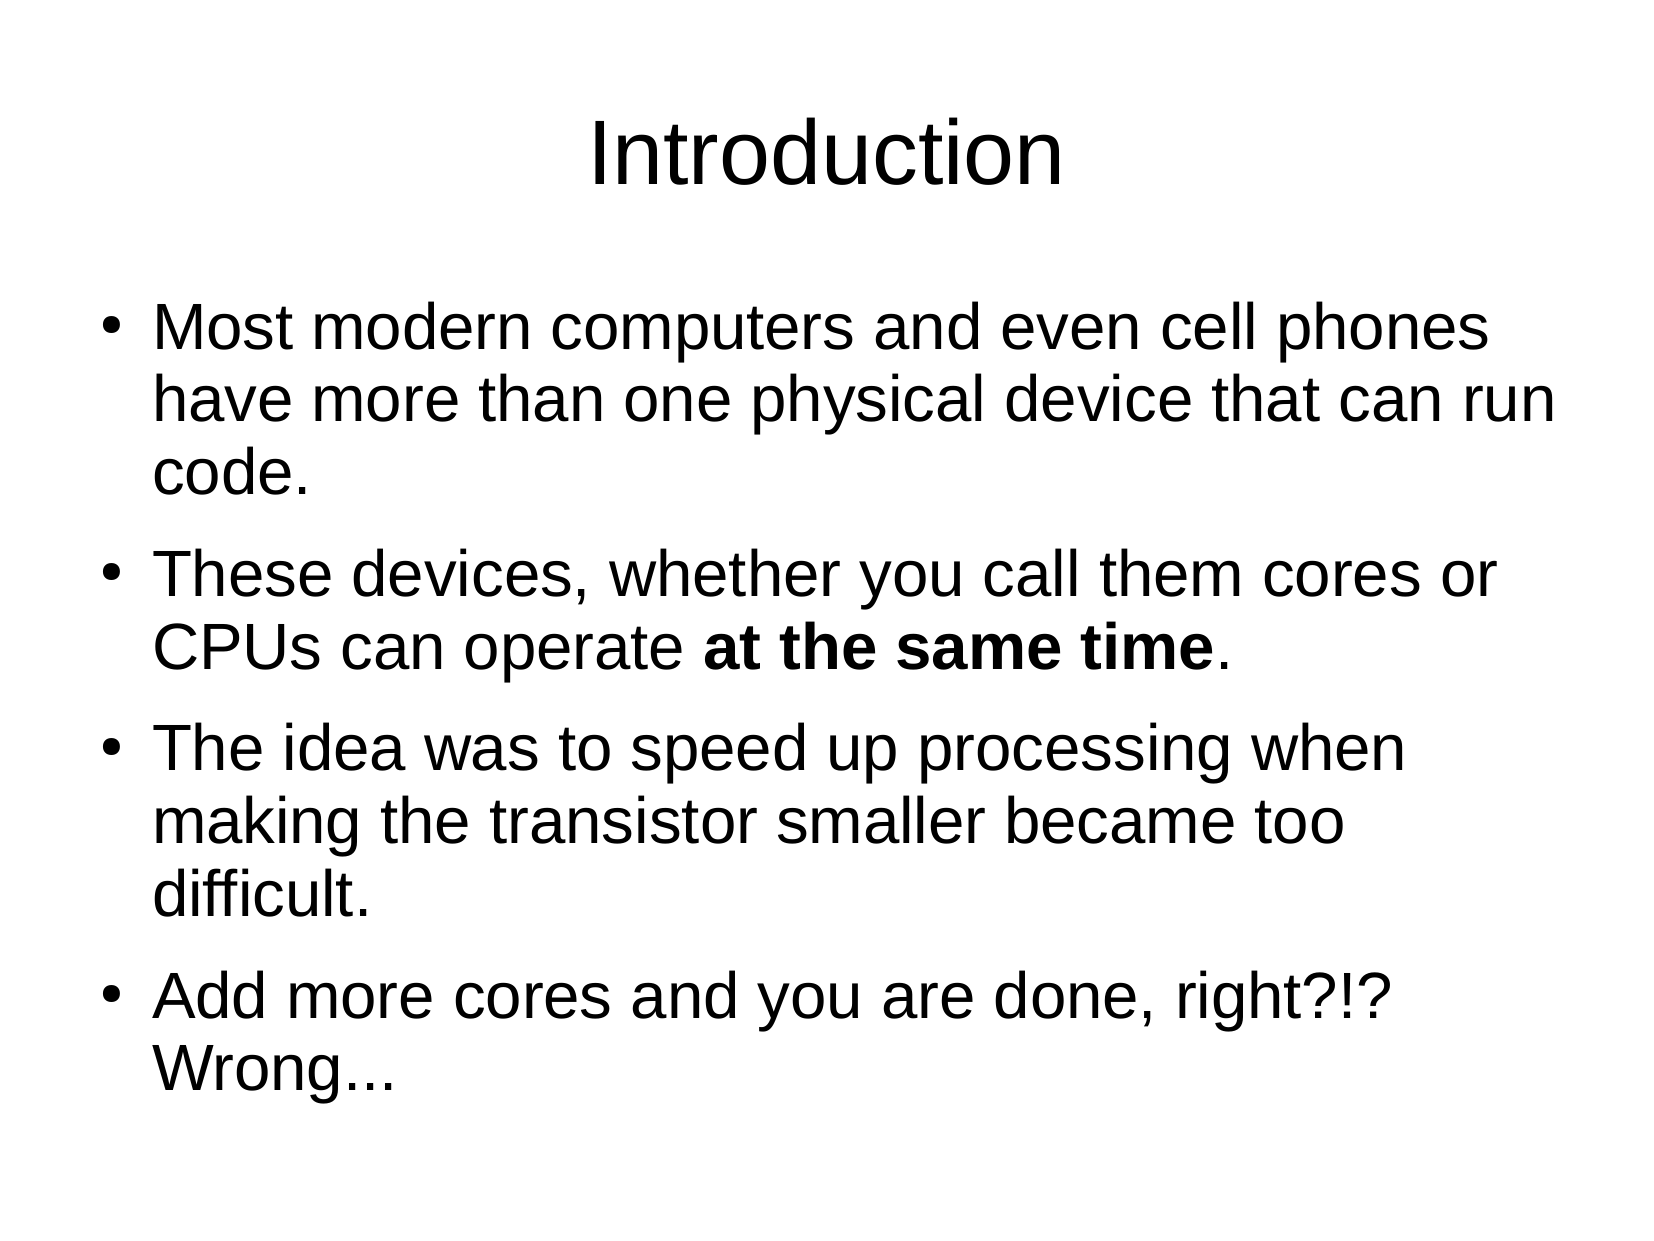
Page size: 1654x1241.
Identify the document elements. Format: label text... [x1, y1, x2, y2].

title Introduction [82, 49, 1571, 257]
list Most modern computers and even cell phones have more than one physical device that can run code. These devices, whether you call them cores or CPUs can operate at the same time. The idea was to speed up processing when making the transistor smaller became too difficult. Add more cores and you are done, right?!? Wrong... [82, 290, 1571, 1109]
